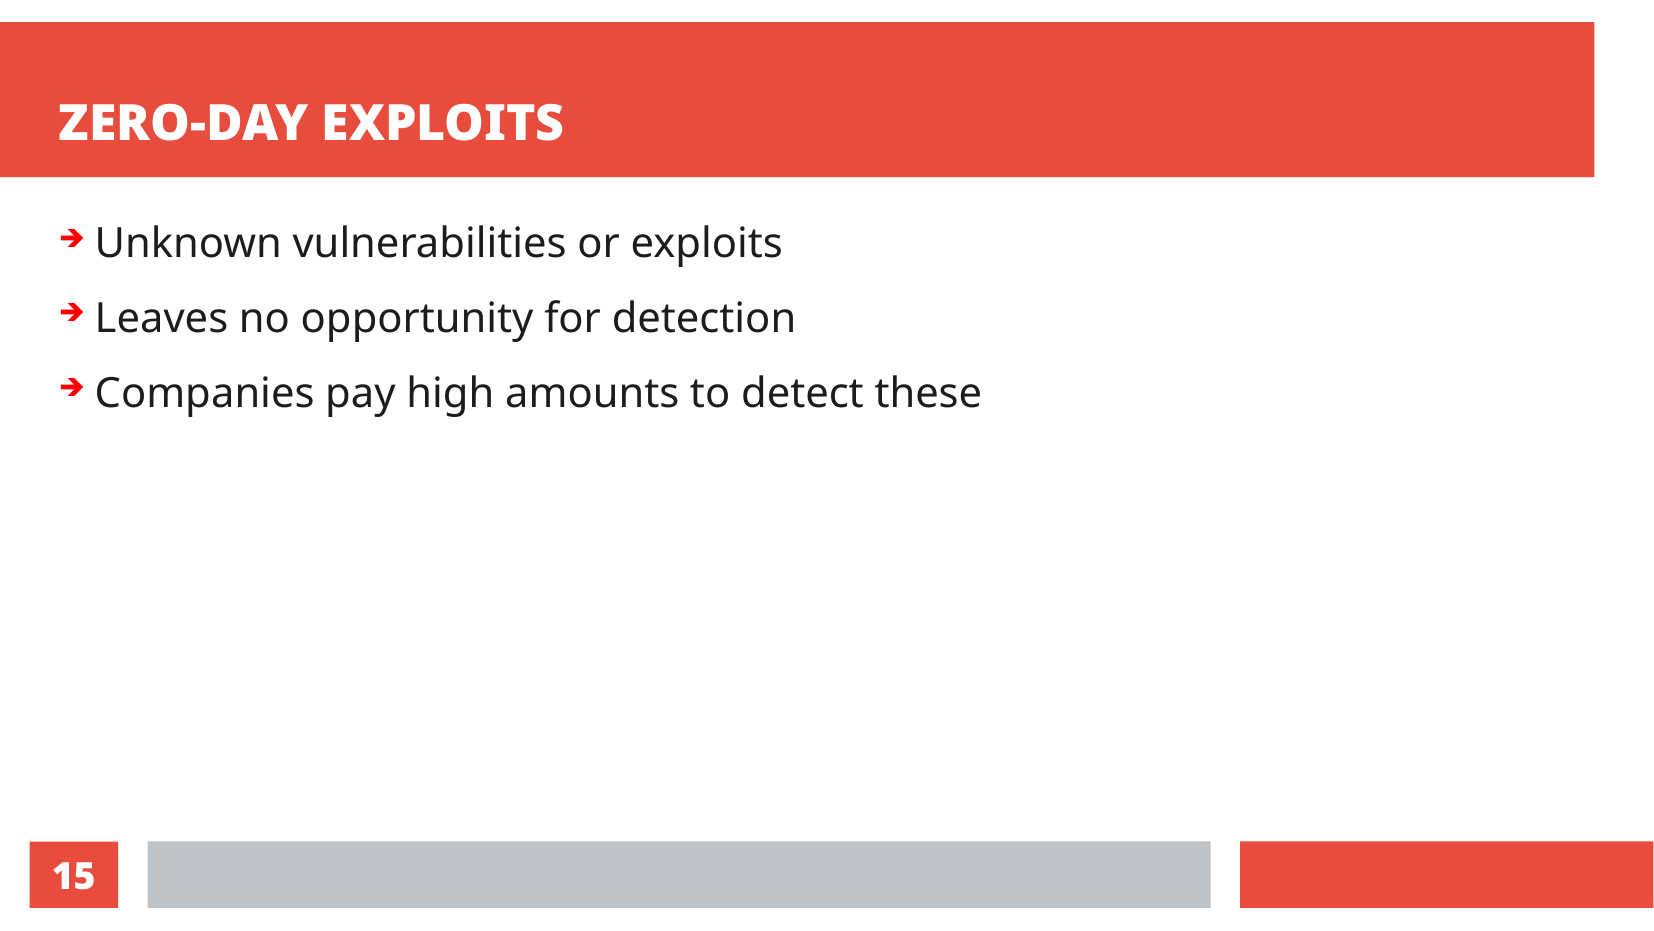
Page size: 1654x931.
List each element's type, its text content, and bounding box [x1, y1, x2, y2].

title ZERO-DAY EXPLOITS [59, 44, 1595, 156]
list Unknown vulnerabilities or exploits Leaves no opportunity for detection Companies pay high amounts to detect these [59, 212, 1565, 820]
